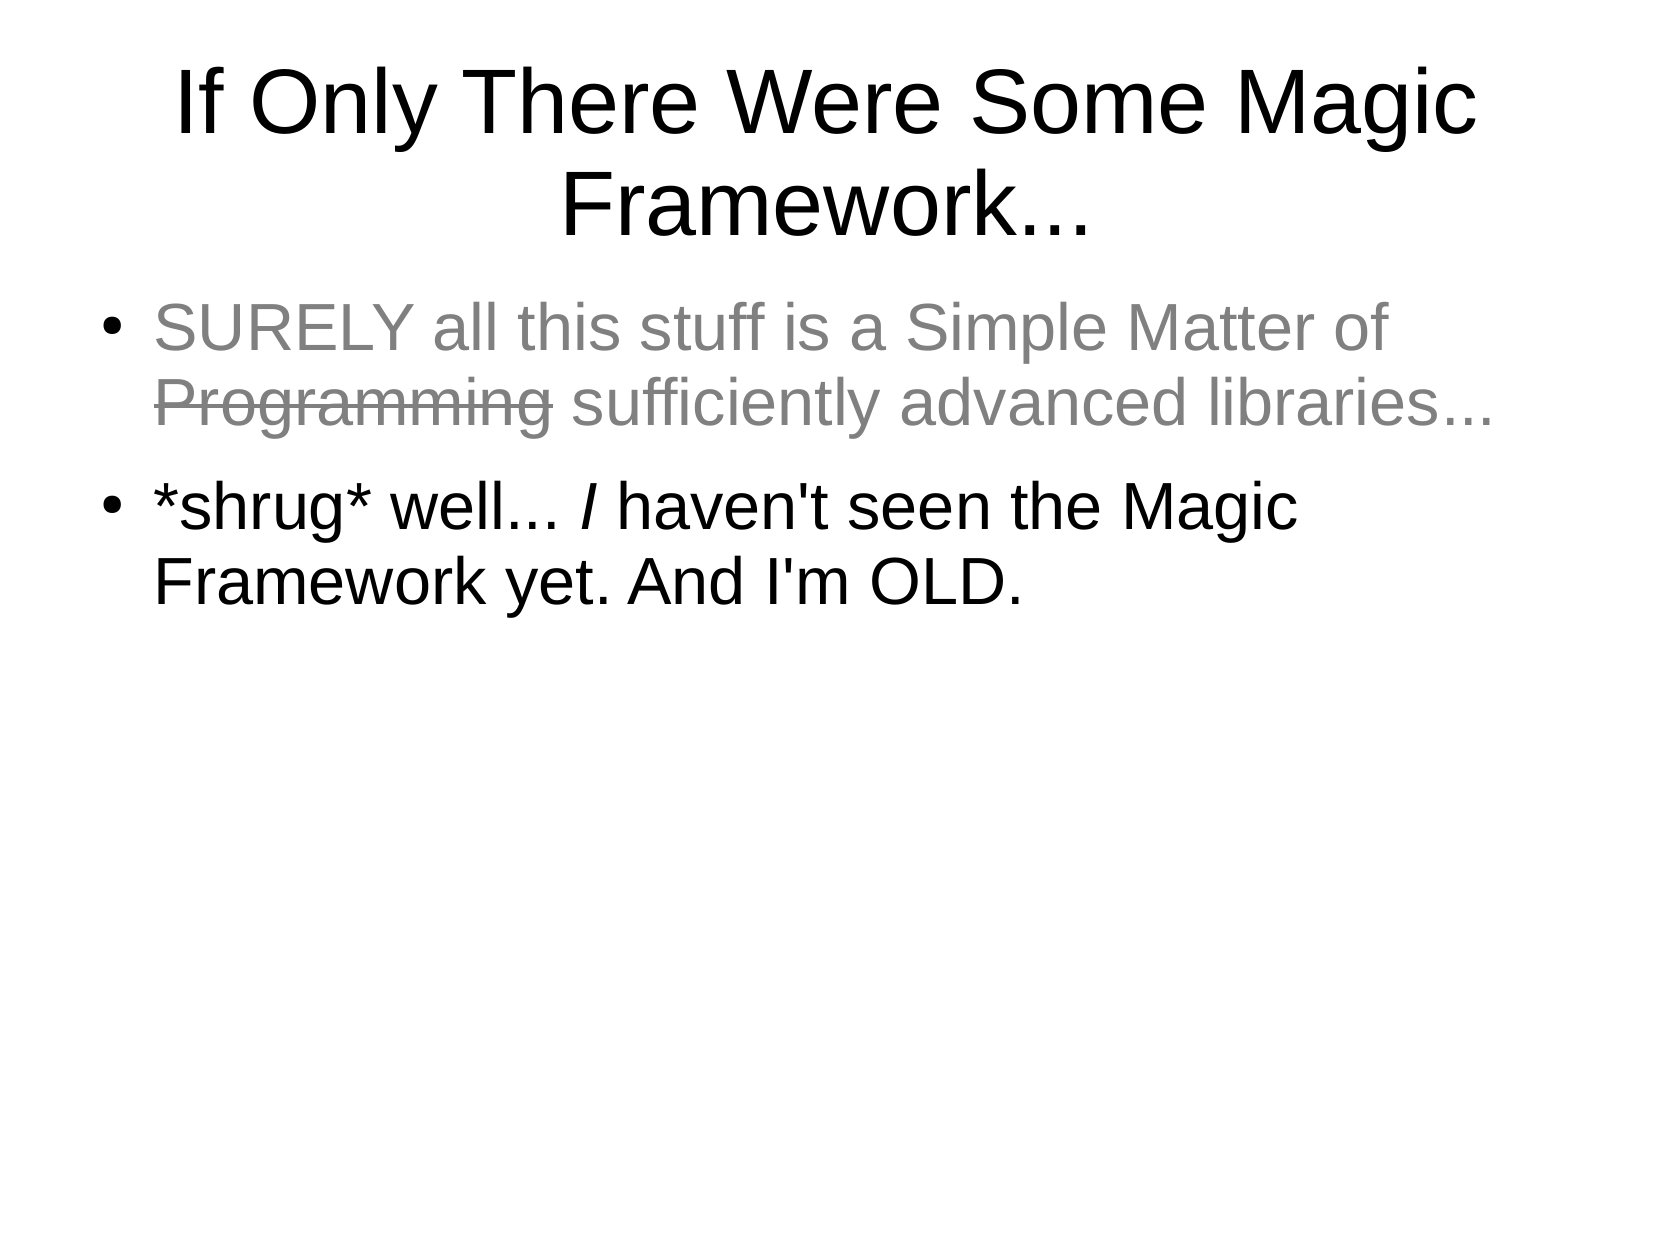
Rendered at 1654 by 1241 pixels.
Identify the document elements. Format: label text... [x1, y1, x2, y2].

title If Only There Were Some Magic Framework... [82, 49, 1571, 257]
list SURELY all this stuff is a Simple Matter of Programming sufficiently advanced libraries... *shrug* well... I haven't seen the Magic Framework yet. And I'm OLD. [82, 290, 1571, 1010]
